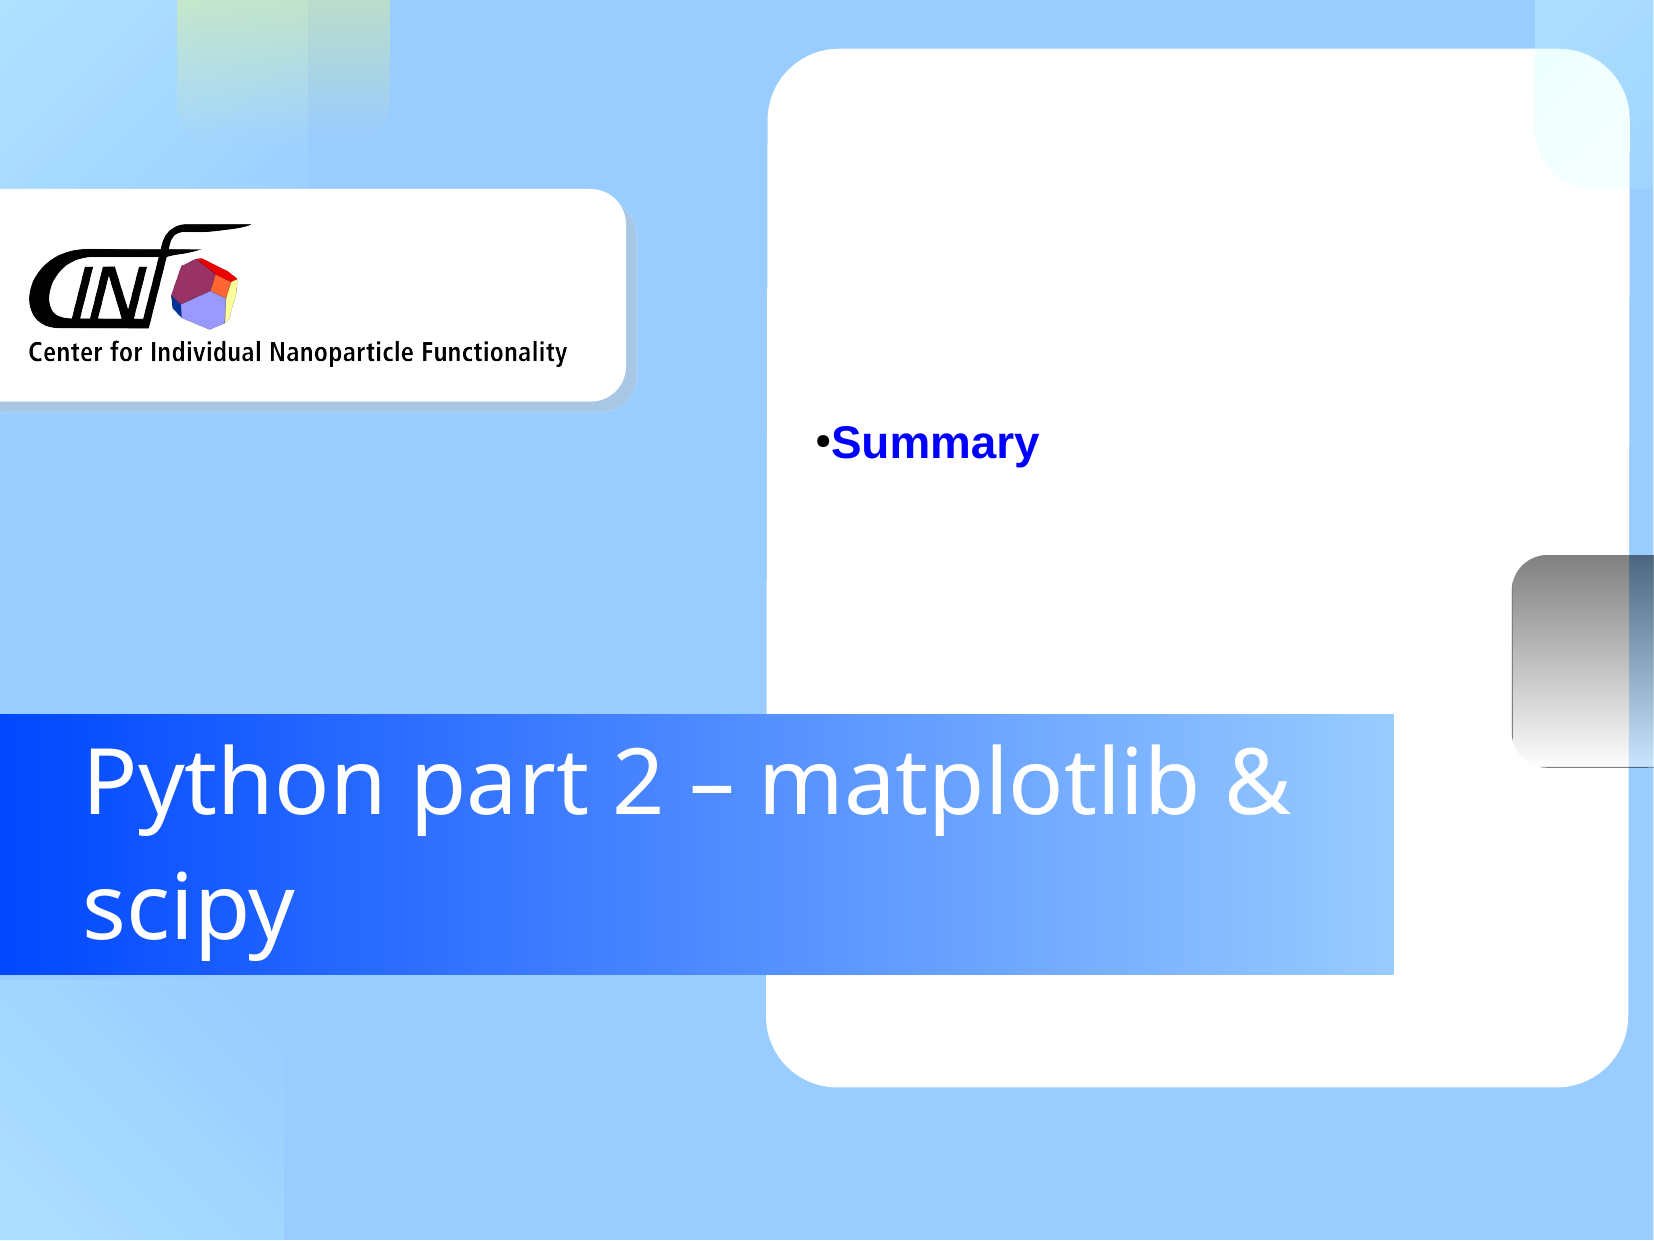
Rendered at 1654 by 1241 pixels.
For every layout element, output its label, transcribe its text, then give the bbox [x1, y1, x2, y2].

picture [28, 224, 567, 367]
title Python part 2 – matplotlib & scipy [82, 738, 1312, 946]
subtitle Summary [814, 318, 1571, 566]
